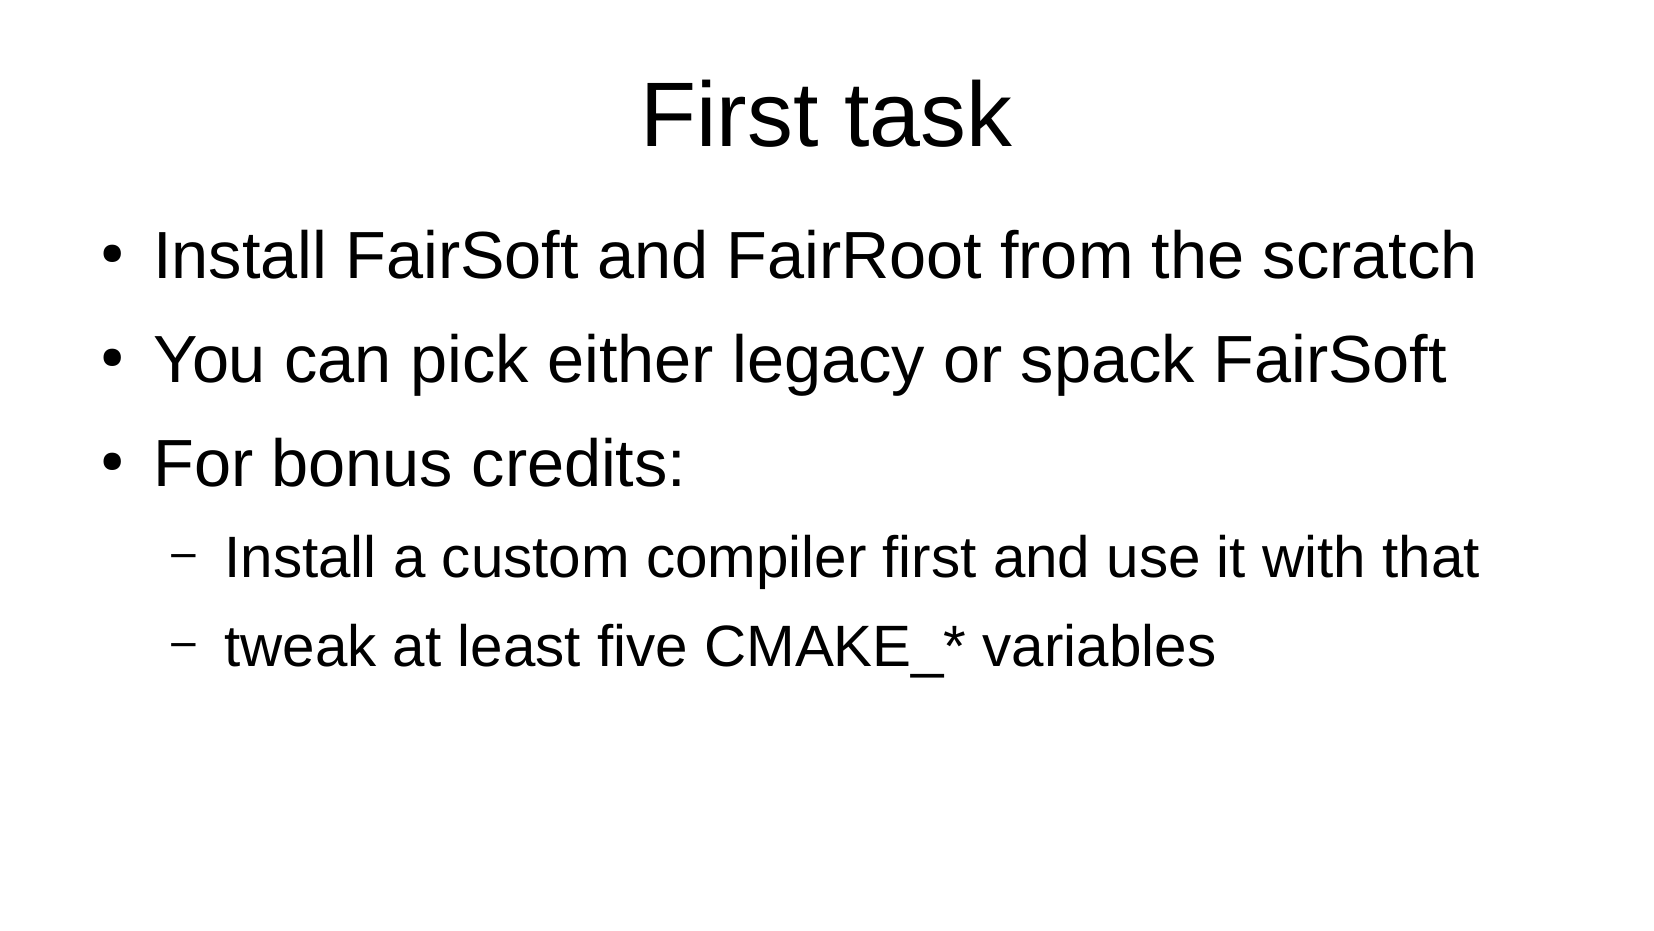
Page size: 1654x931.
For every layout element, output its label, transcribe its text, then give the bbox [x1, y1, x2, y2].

list Install FairSoft and FairRoot from the scratch You can pick either legacy or spack FairSoft For bonus credits: Install a custom compiler first and use it with that tweak at least five CMAKE_* variables [82, 217, 1571, 863]
title First task [82, 37, 1571, 193]
